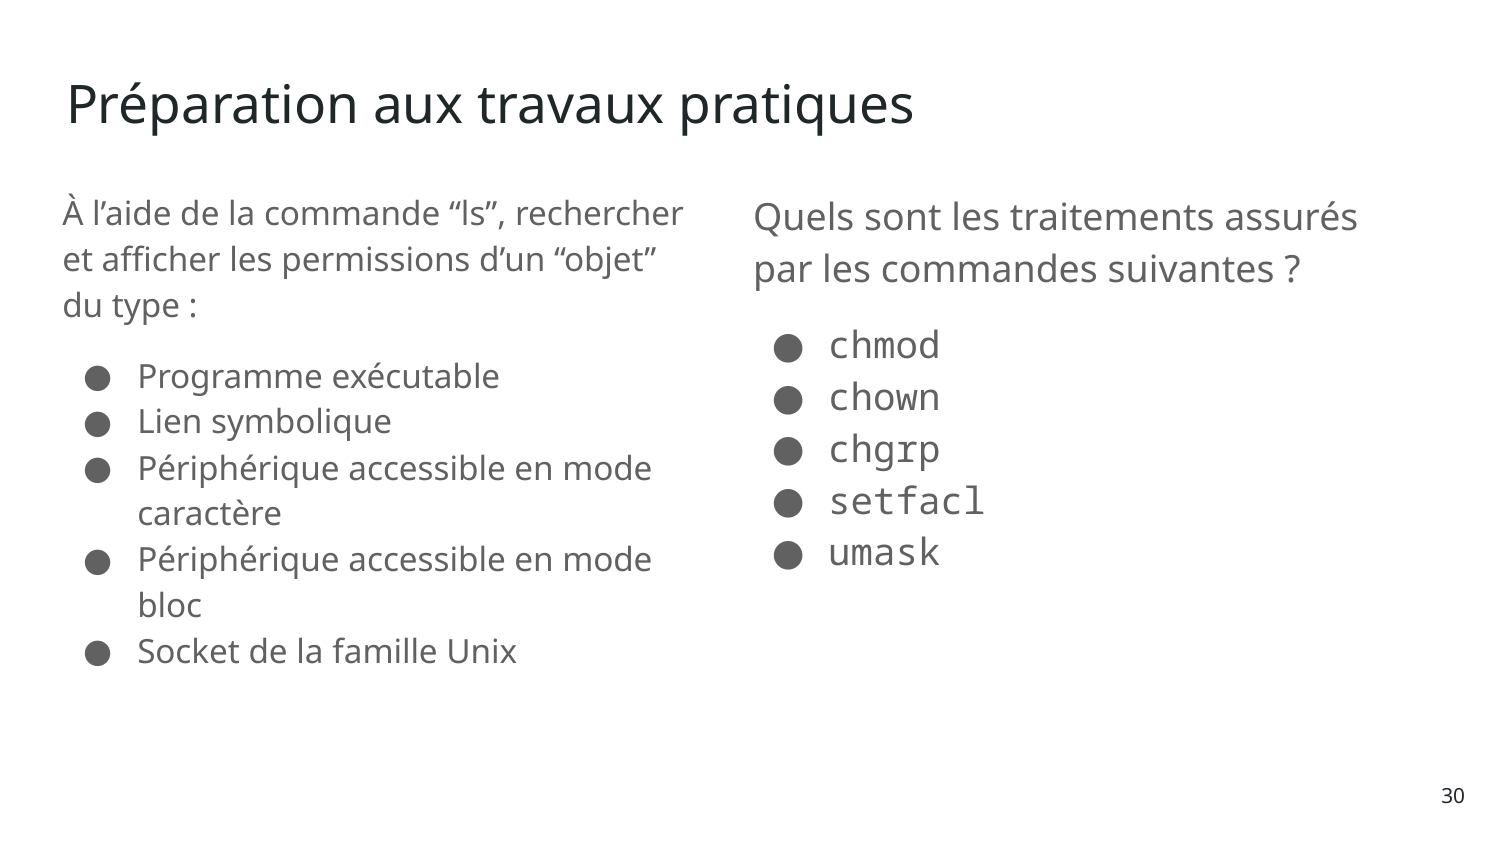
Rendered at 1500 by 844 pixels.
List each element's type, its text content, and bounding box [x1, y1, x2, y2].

title Préparation aux travaux pratiques [51, 55, 1449, 150]
list À l’aide de la commande “ls”, rechercher et afficher les permissions d’un “objet” du type : Programme exécutable Lien symbolique Périphérique accessible en mode caractère Périphérique accessible en mode bloc Socket de la famille Unix [47, 171, 704, 732]
list Quels sont les traitements assurés par les commandes suivantes ? chmod chown chgrp setfacl umask [738, 171, 1395, 732]
slide_number <numéro> [1389, 764, 1480, 830]
